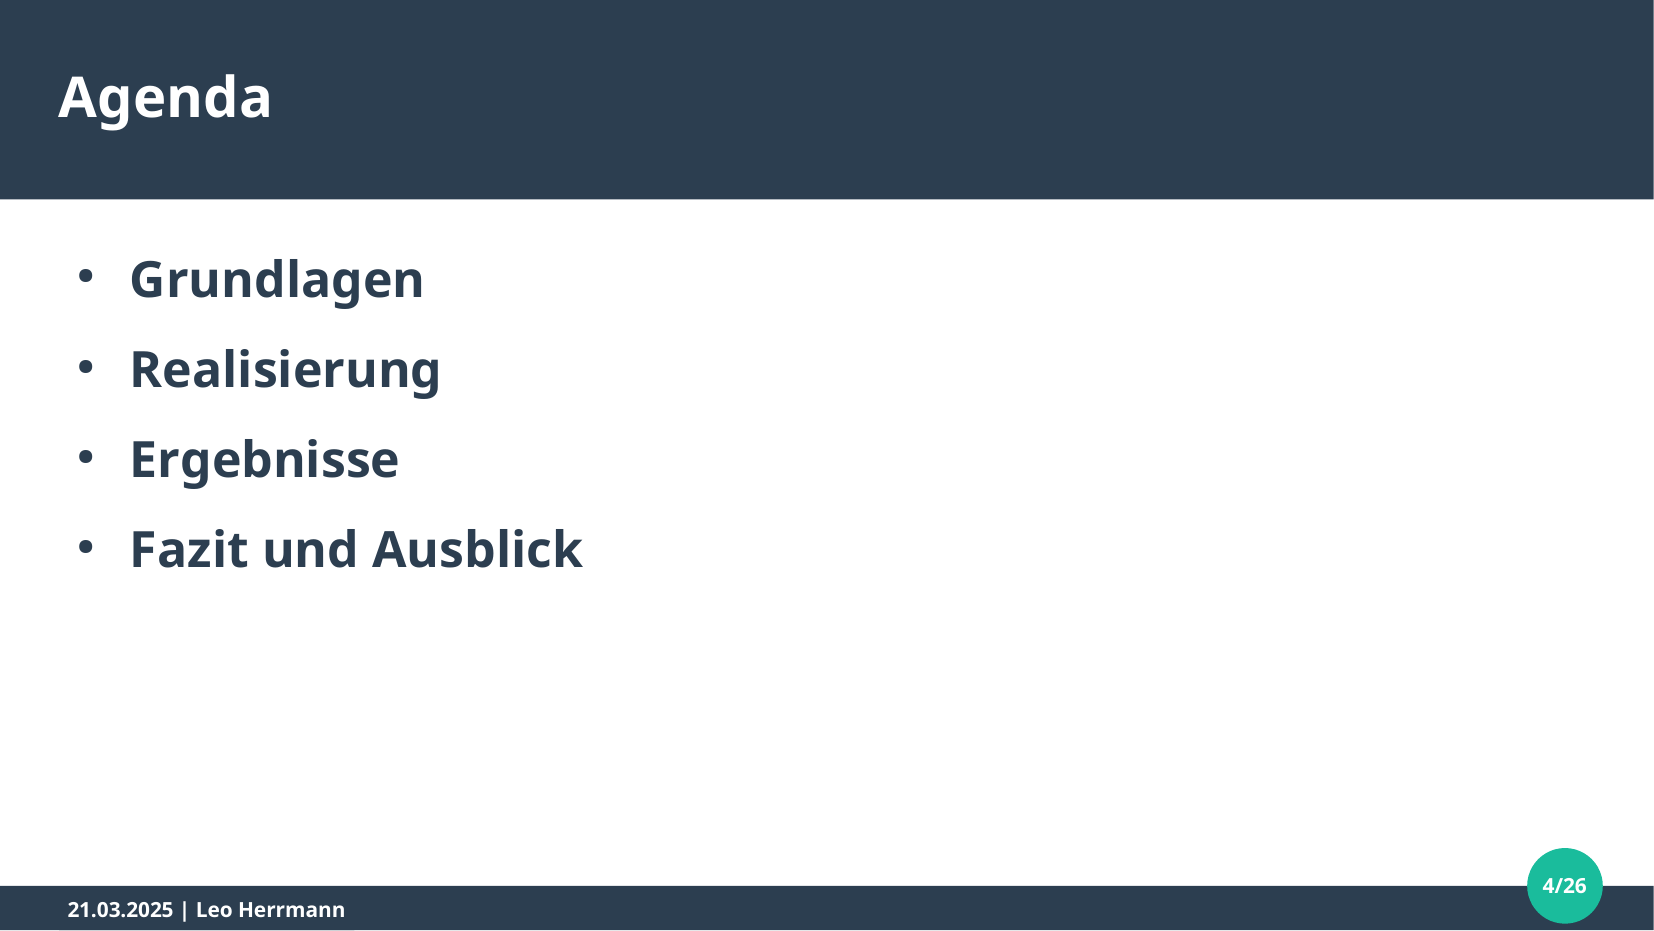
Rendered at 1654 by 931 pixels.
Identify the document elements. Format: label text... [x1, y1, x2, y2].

list Grundlagen Realisierung Ergebnisse Fazit und Ausblick [59, 243, 827, 864]
title Agenda [59, 37, 1595, 156]
